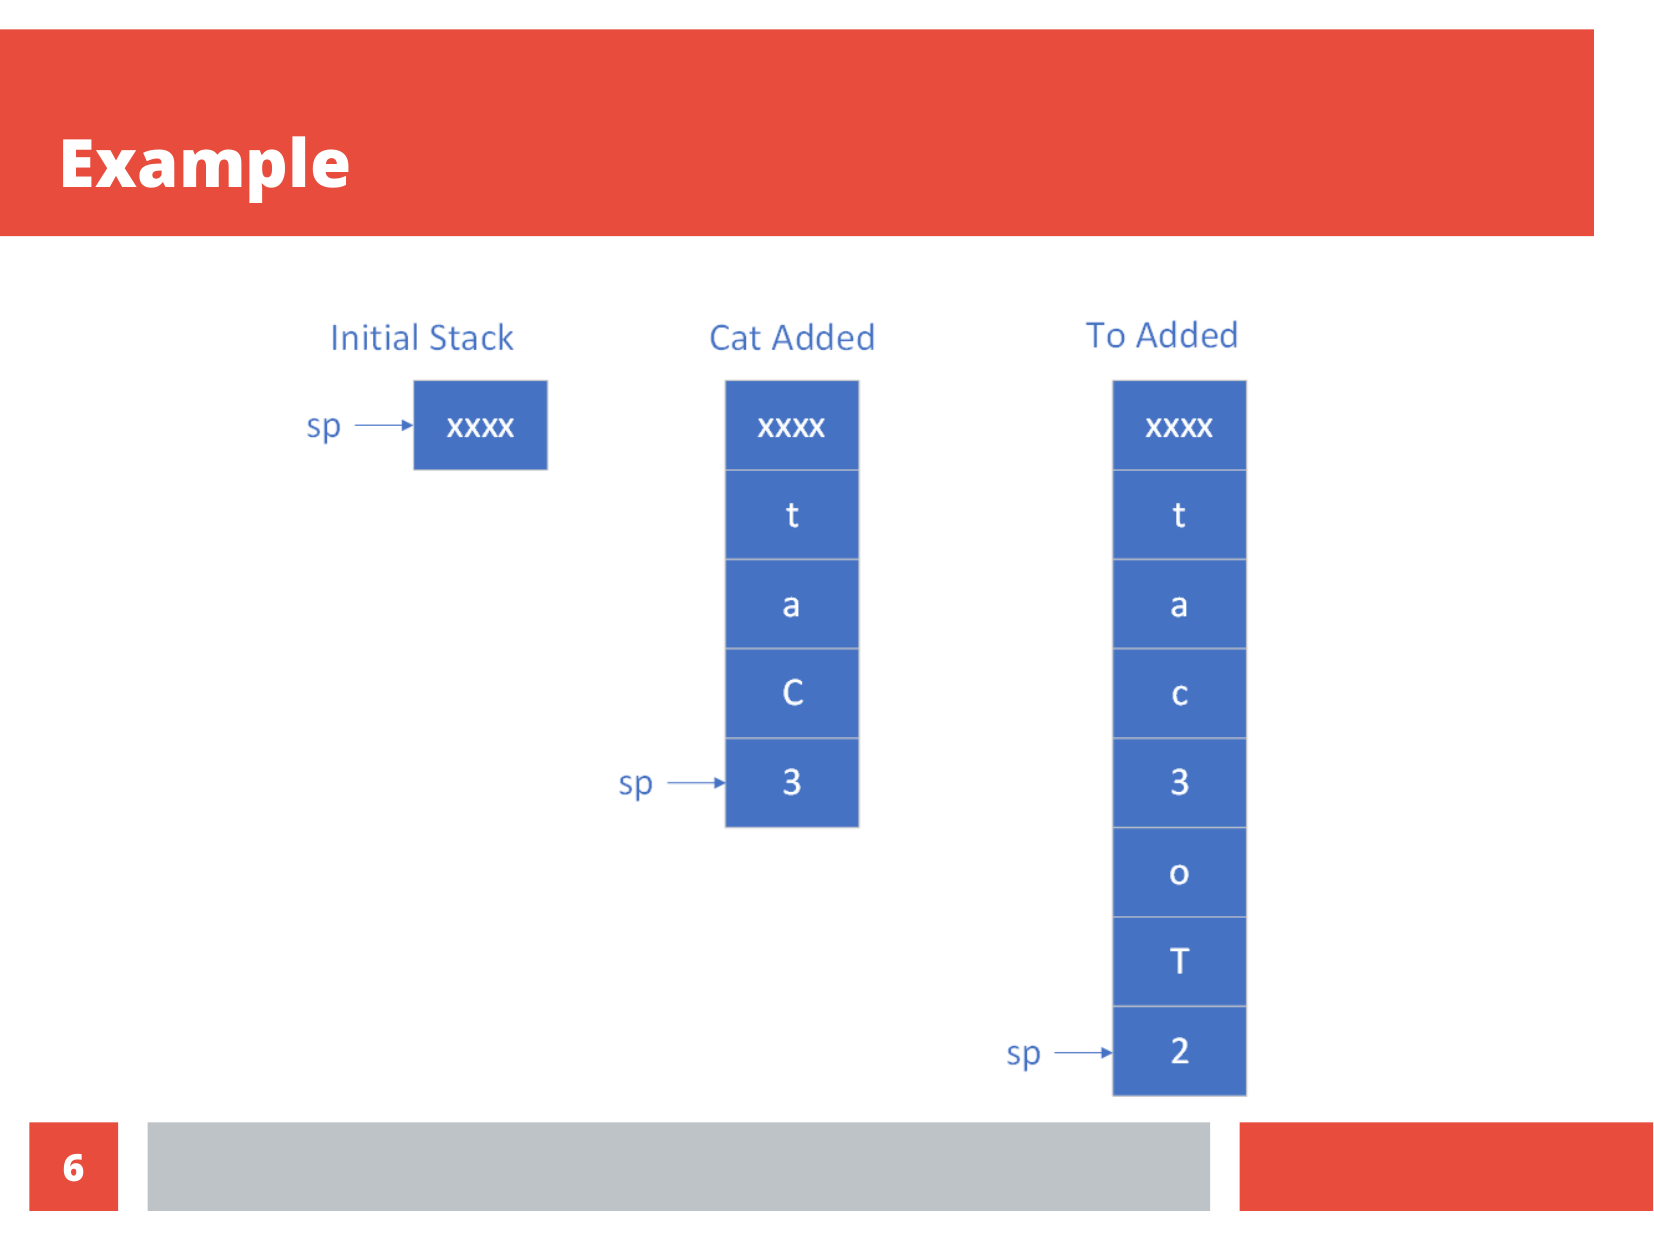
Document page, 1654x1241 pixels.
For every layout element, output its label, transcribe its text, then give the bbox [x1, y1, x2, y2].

picture [285, 299, 1261, 1097]
title Example [58, 59, 1594, 207]
